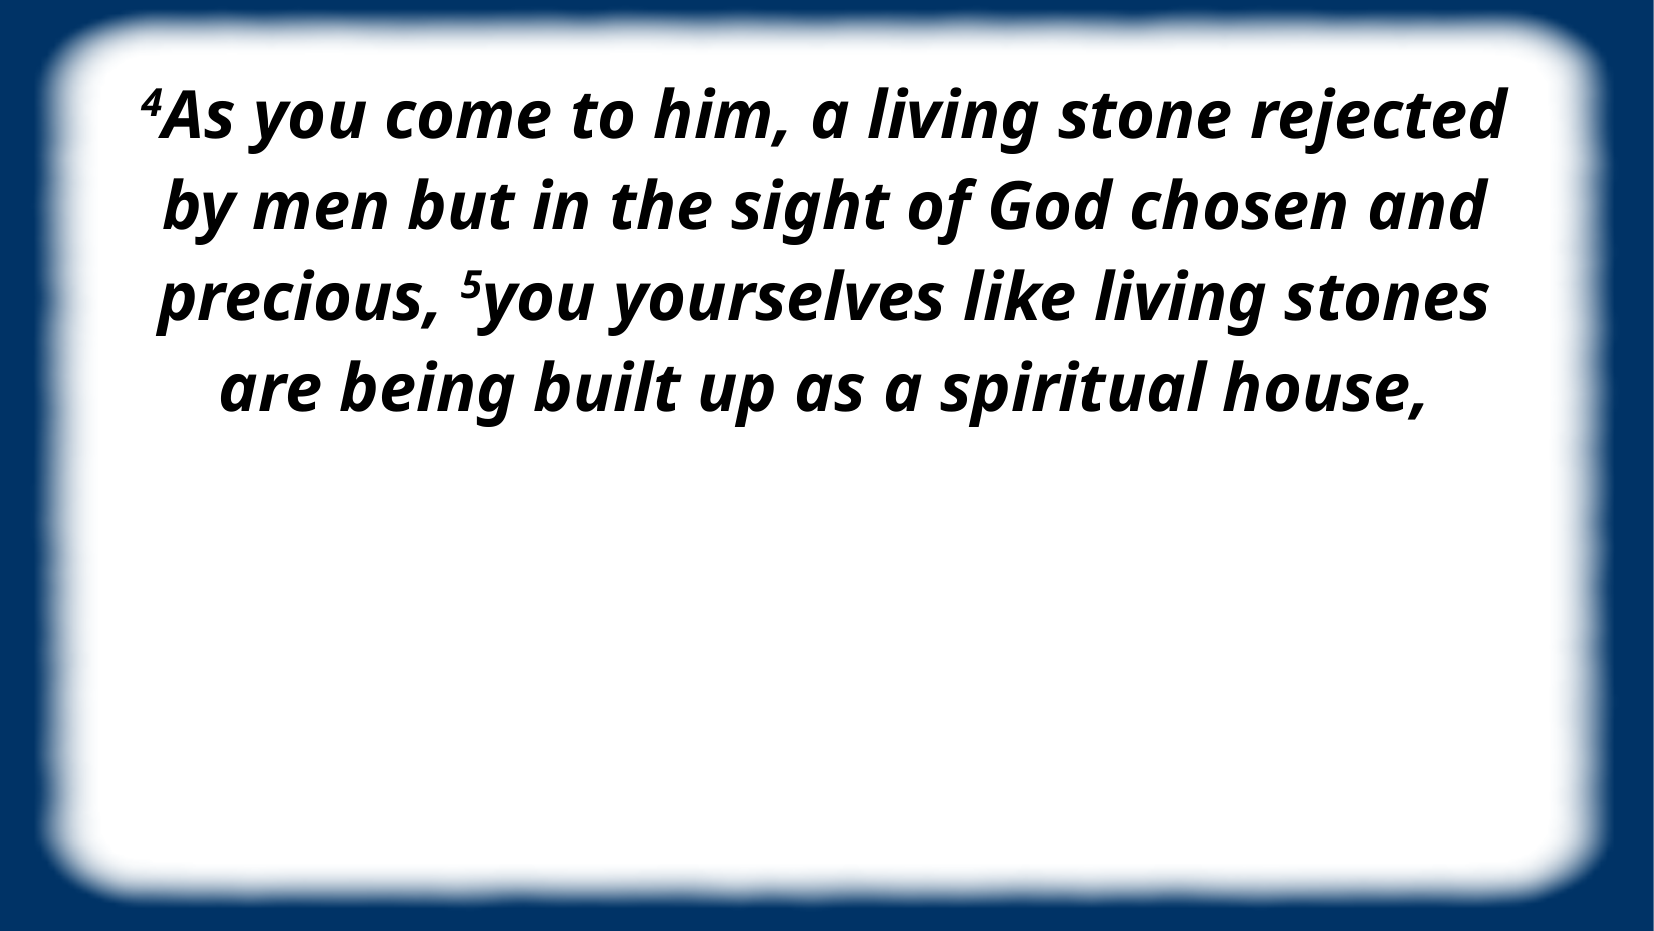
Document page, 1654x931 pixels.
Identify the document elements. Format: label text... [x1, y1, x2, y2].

picture [0, 0, 1654, 931]
text_box 4As you come to him, a living stone rejected by men but in the sight of God chosen and precious, 5you yourselves like living stones are being built up as a spiritual house, [105, 60, 1546, 430]
